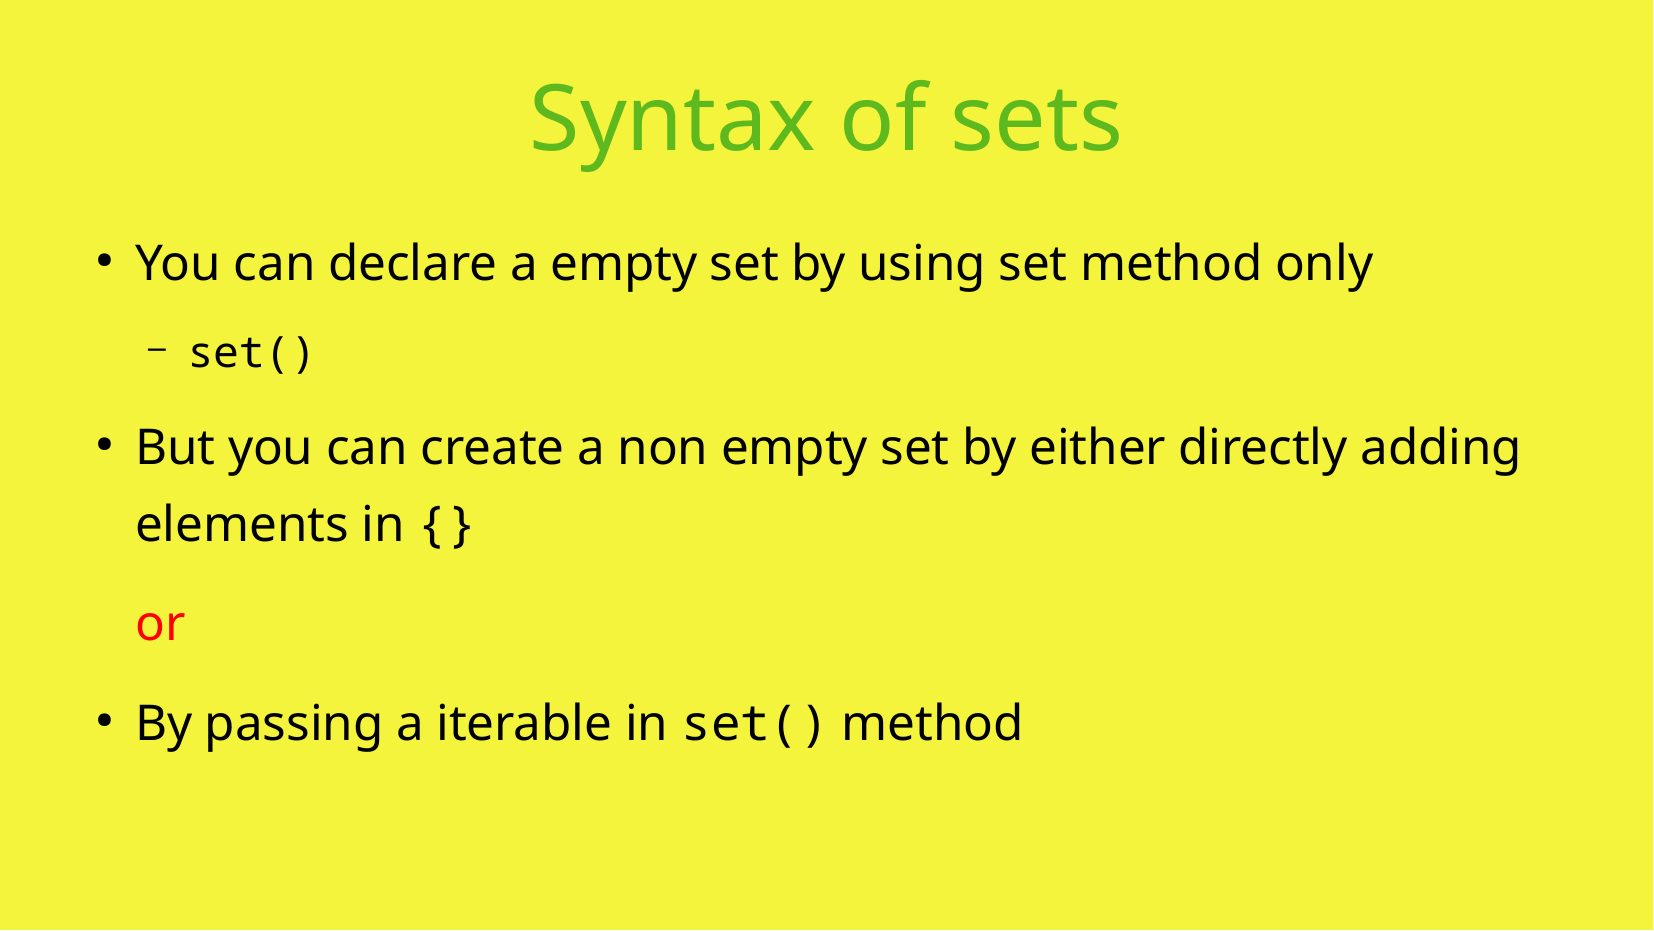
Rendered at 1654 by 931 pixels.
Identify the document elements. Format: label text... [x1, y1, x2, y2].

list You can declare a empty set by using set method only set() But you can create a non empty set by either directly adding elements in {} or By passing a iterable in set() method [82, 217, 1571, 758]
title Syntax of sets [82, 37, 1571, 193]
